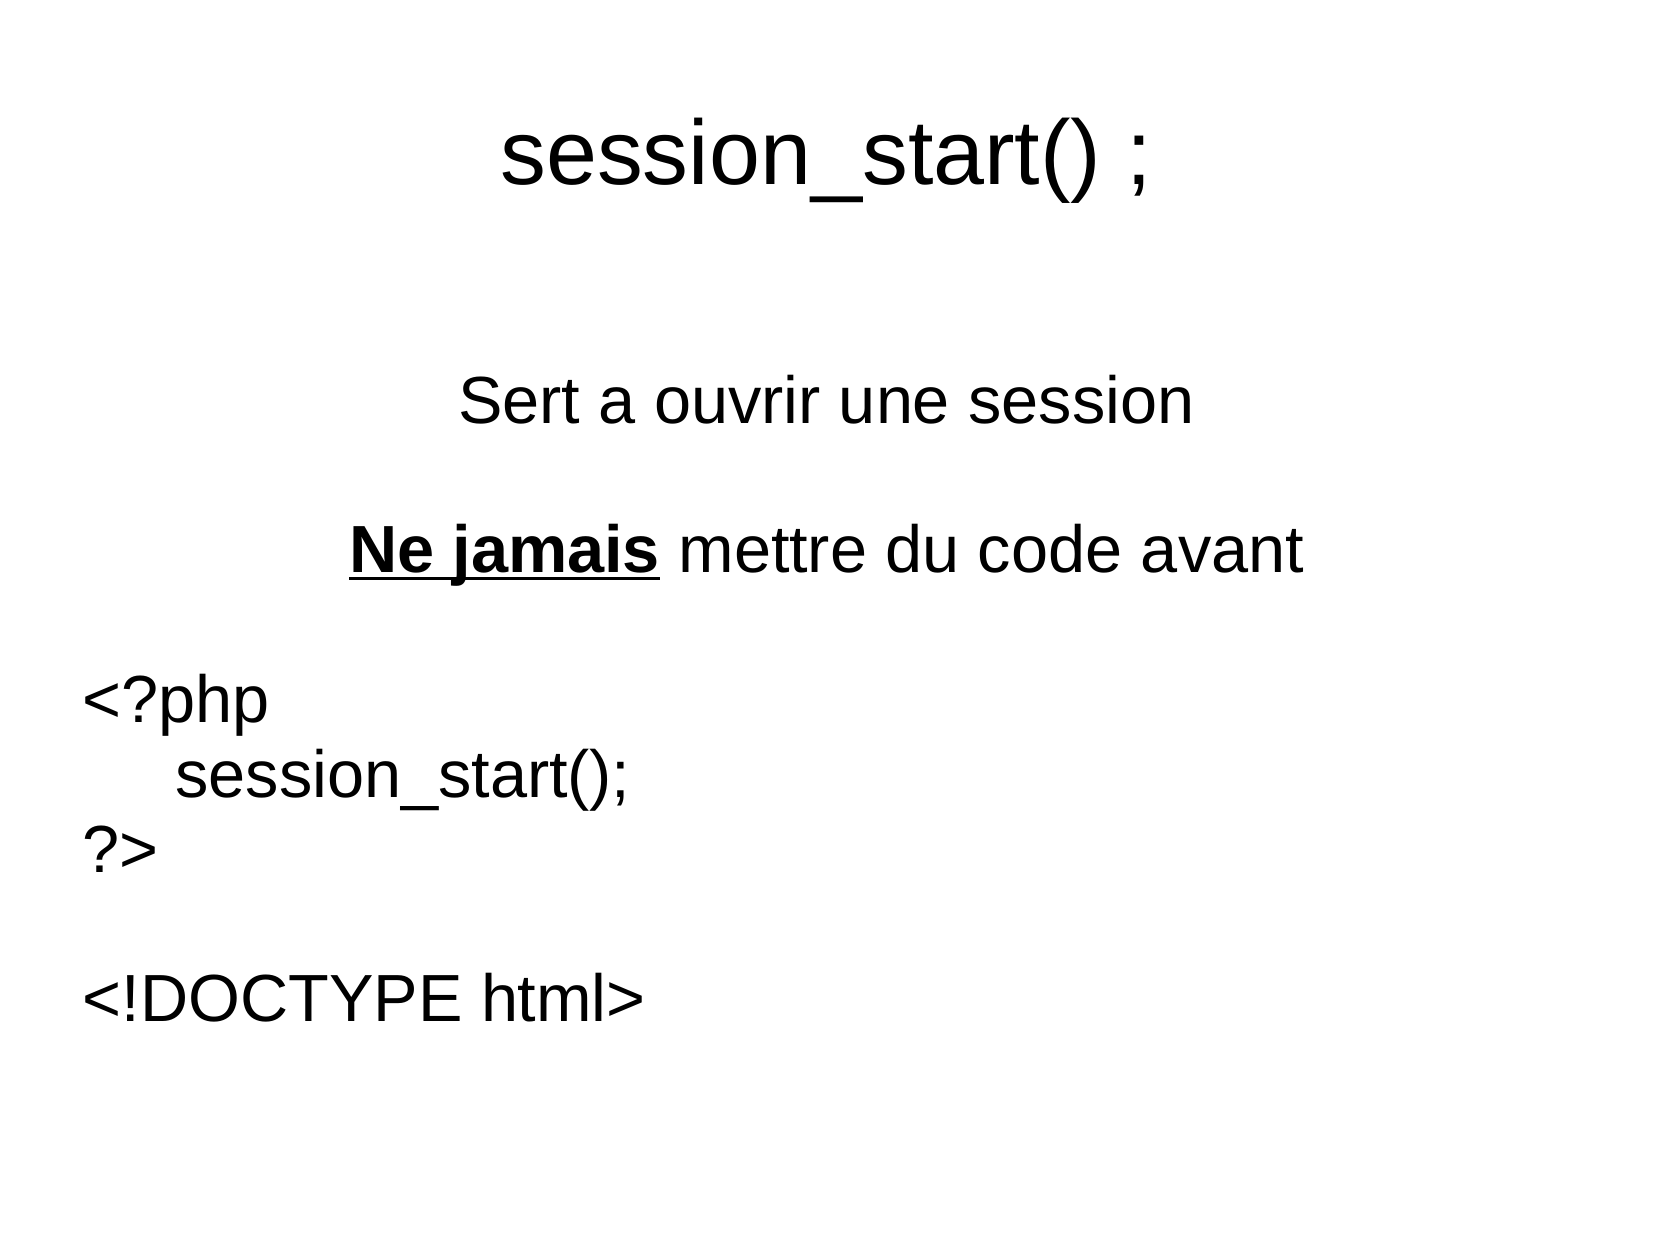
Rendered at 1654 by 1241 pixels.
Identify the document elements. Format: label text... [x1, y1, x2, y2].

title session_start() ; [82, 49, 1571, 257]
subtitle Sert a ouvrir une session Ne jamais mettre du code avant <?php session_start(); ?> <!DOCTYPE html> [82, 290, 1571, 1109]
